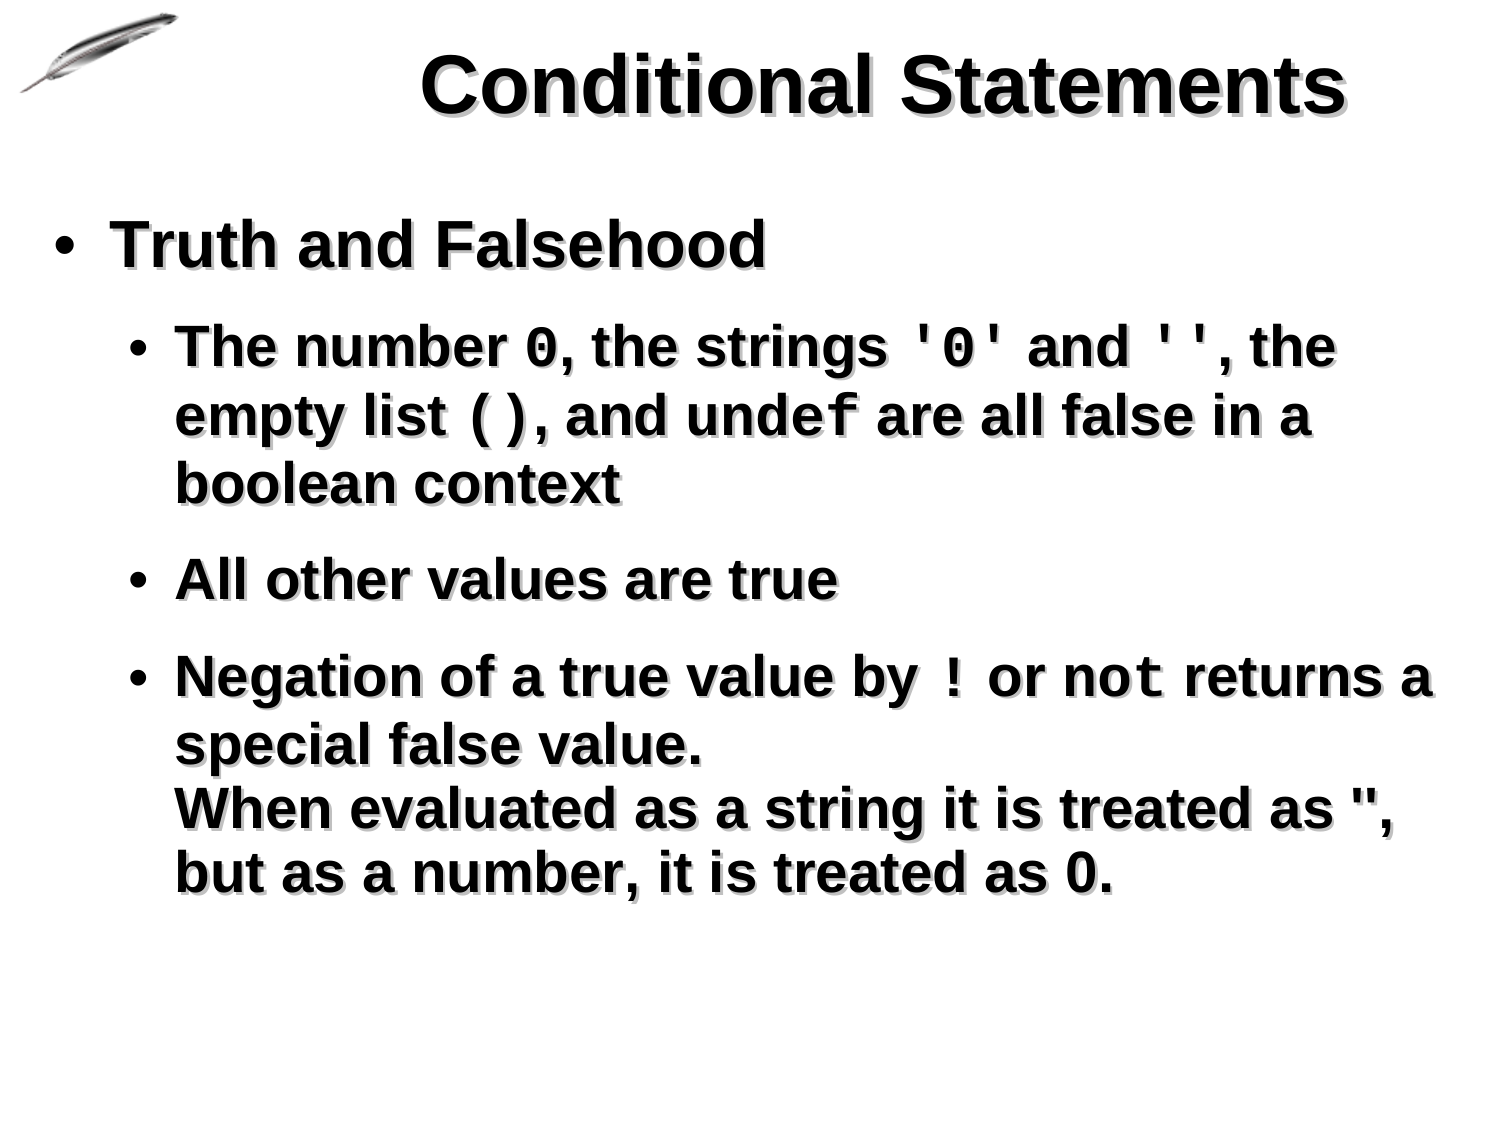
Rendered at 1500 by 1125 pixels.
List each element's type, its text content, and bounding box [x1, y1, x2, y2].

title Conditional Statements [419, 0, 1459, 179]
list Truth and Falsehood The number 0, the strings '0' and '', the empty list (), and undef are all false in a boolean context All other values are true Negation of a true value by ! or not returns a special false value. When evaluated as a string it is treated as '', but as a number, it is treated as 0. [53, 207, 1447, 1084]
picture [16, 11, 184, 95]
